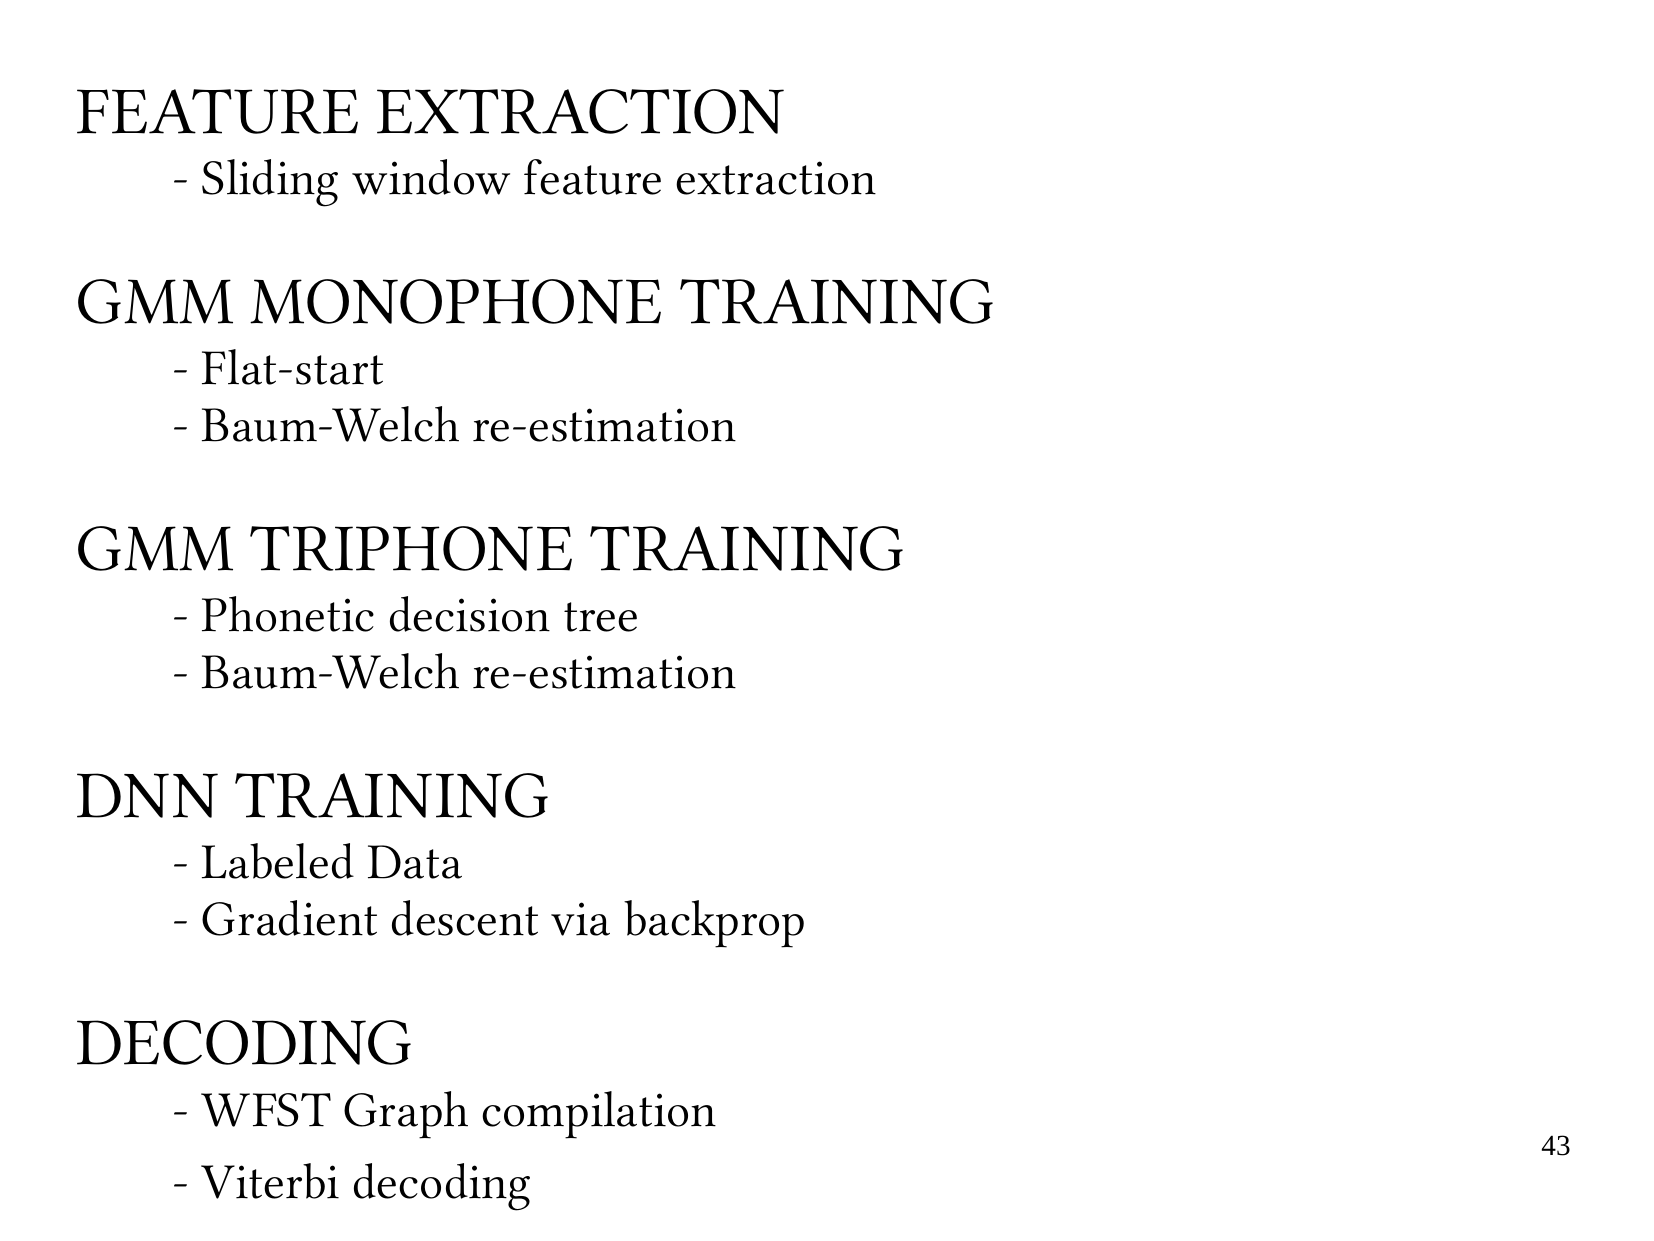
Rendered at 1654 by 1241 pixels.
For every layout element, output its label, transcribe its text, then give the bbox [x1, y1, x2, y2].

subtitle FEATURE EXTRACTION - Sliding window feature extraction GMM MONOPHONE TRAINING - Flat-start - Baum-Welch re-estimation GMM TRIPHONE TRAINING - Phonetic decision tree - Baum-Welch re-estimation DNN TRAINING - Labeled Data - Gradient descent via backprop DECODING - WFST Graph compilation - Viterbi decoding [60, 72, 1549, 1216]
